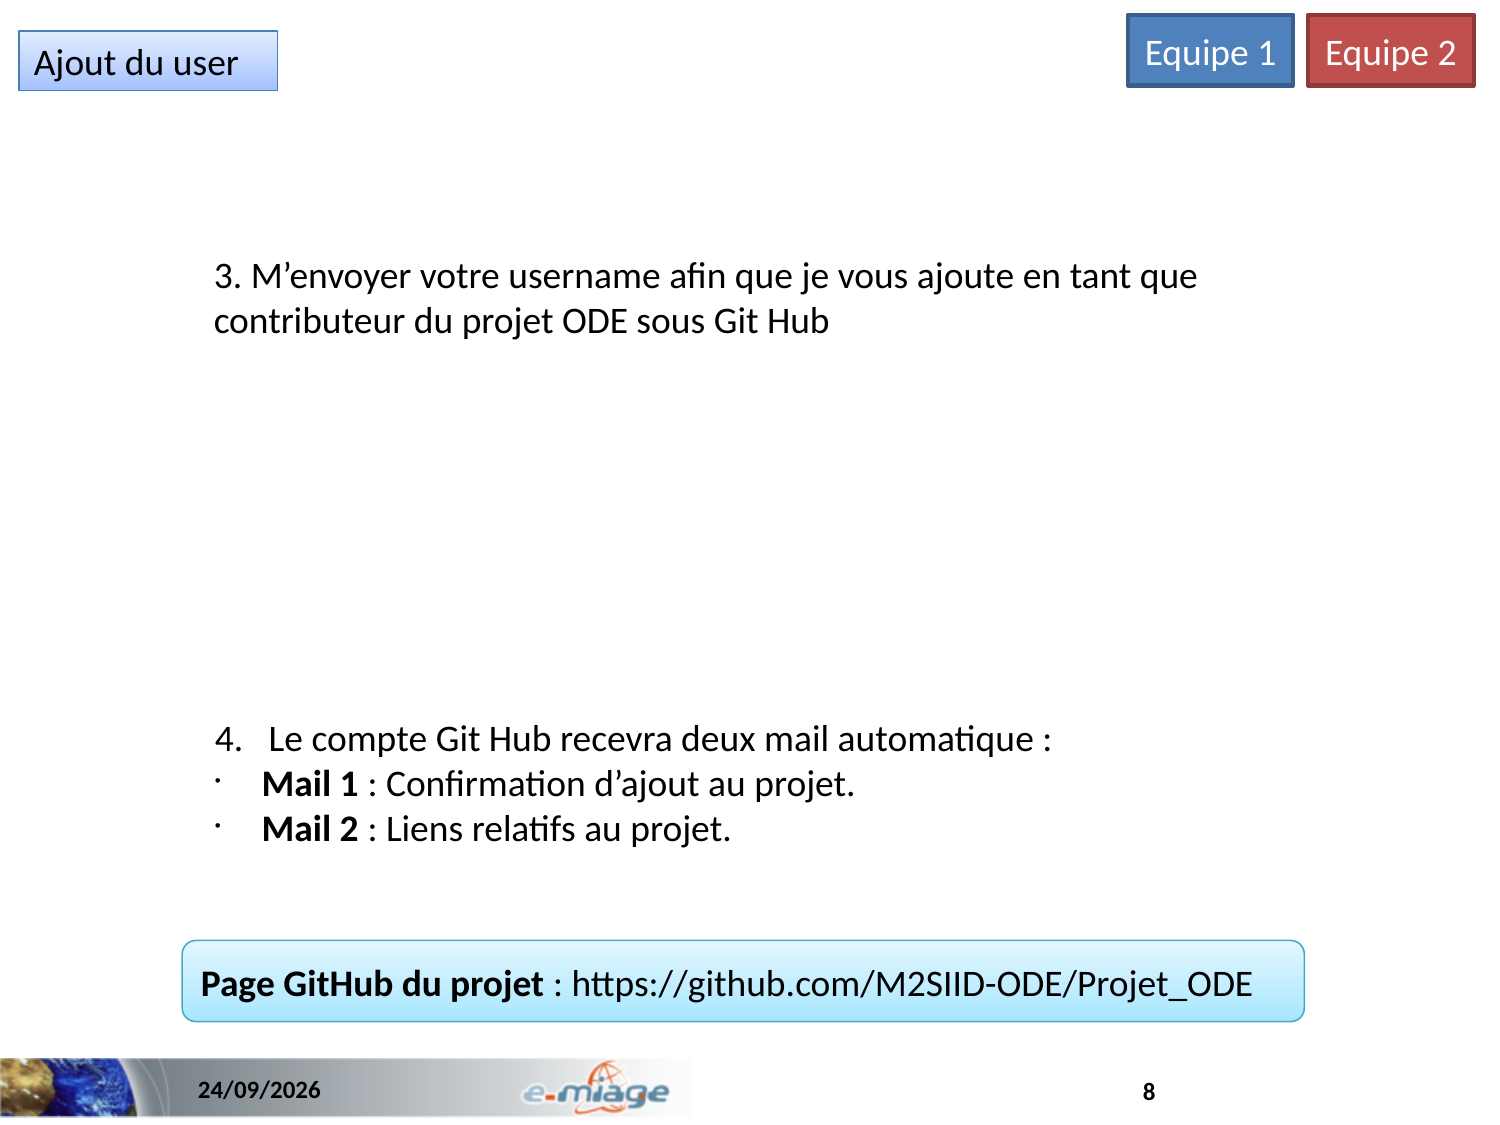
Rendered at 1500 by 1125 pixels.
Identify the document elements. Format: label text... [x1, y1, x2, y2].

text_box Page GitHub du projet : https://github.com/M2SIID-ODE/Projet_ODE [182, 940, 1305, 1022]
text_box 3. M’envoyer votre username afin que je vous ajoute en tant que contributeur du projet ODE sous Git Hub [199, 243, 1357, 349]
text_box 4. Le compte Git Hub recevra deux mail automatique : Mail 1 : Confirmation d’ajout au projet. Mail 2 : Liens relatifs au projet. [200, 706, 1358, 857]
picture [0, 1058, 691, 1118]
text_box Equipe 1 [1127, 14, 1294, 86]
text_box Equipe 2 [1308, 14, 1474, 86]
text_box Ajout du user [18, 30, 278, 91]
